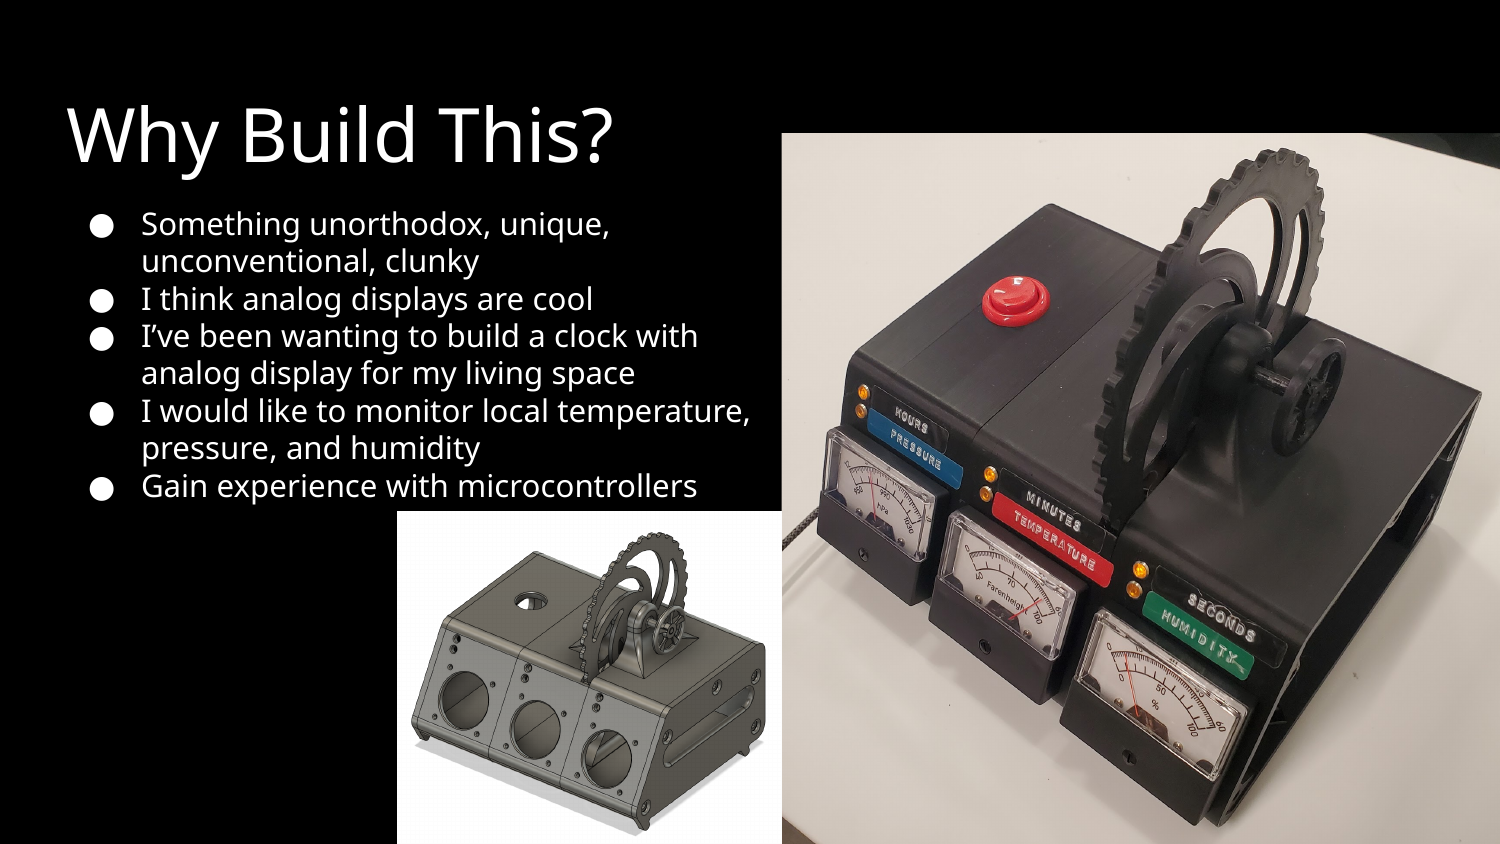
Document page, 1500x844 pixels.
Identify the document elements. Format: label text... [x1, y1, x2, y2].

list Something unorthodox, unique, unconventional, clunky I think analog displays are cool I’ve been wanting to build a clock with analog display for my living space I would like to monitor local temperature, pressure, and humidity Gain experience with microcontrollers [51, 189, 780, 750]
picture [397, 133, 1500, 844]
title Why Build This? [51, 72, 1449, 167]
